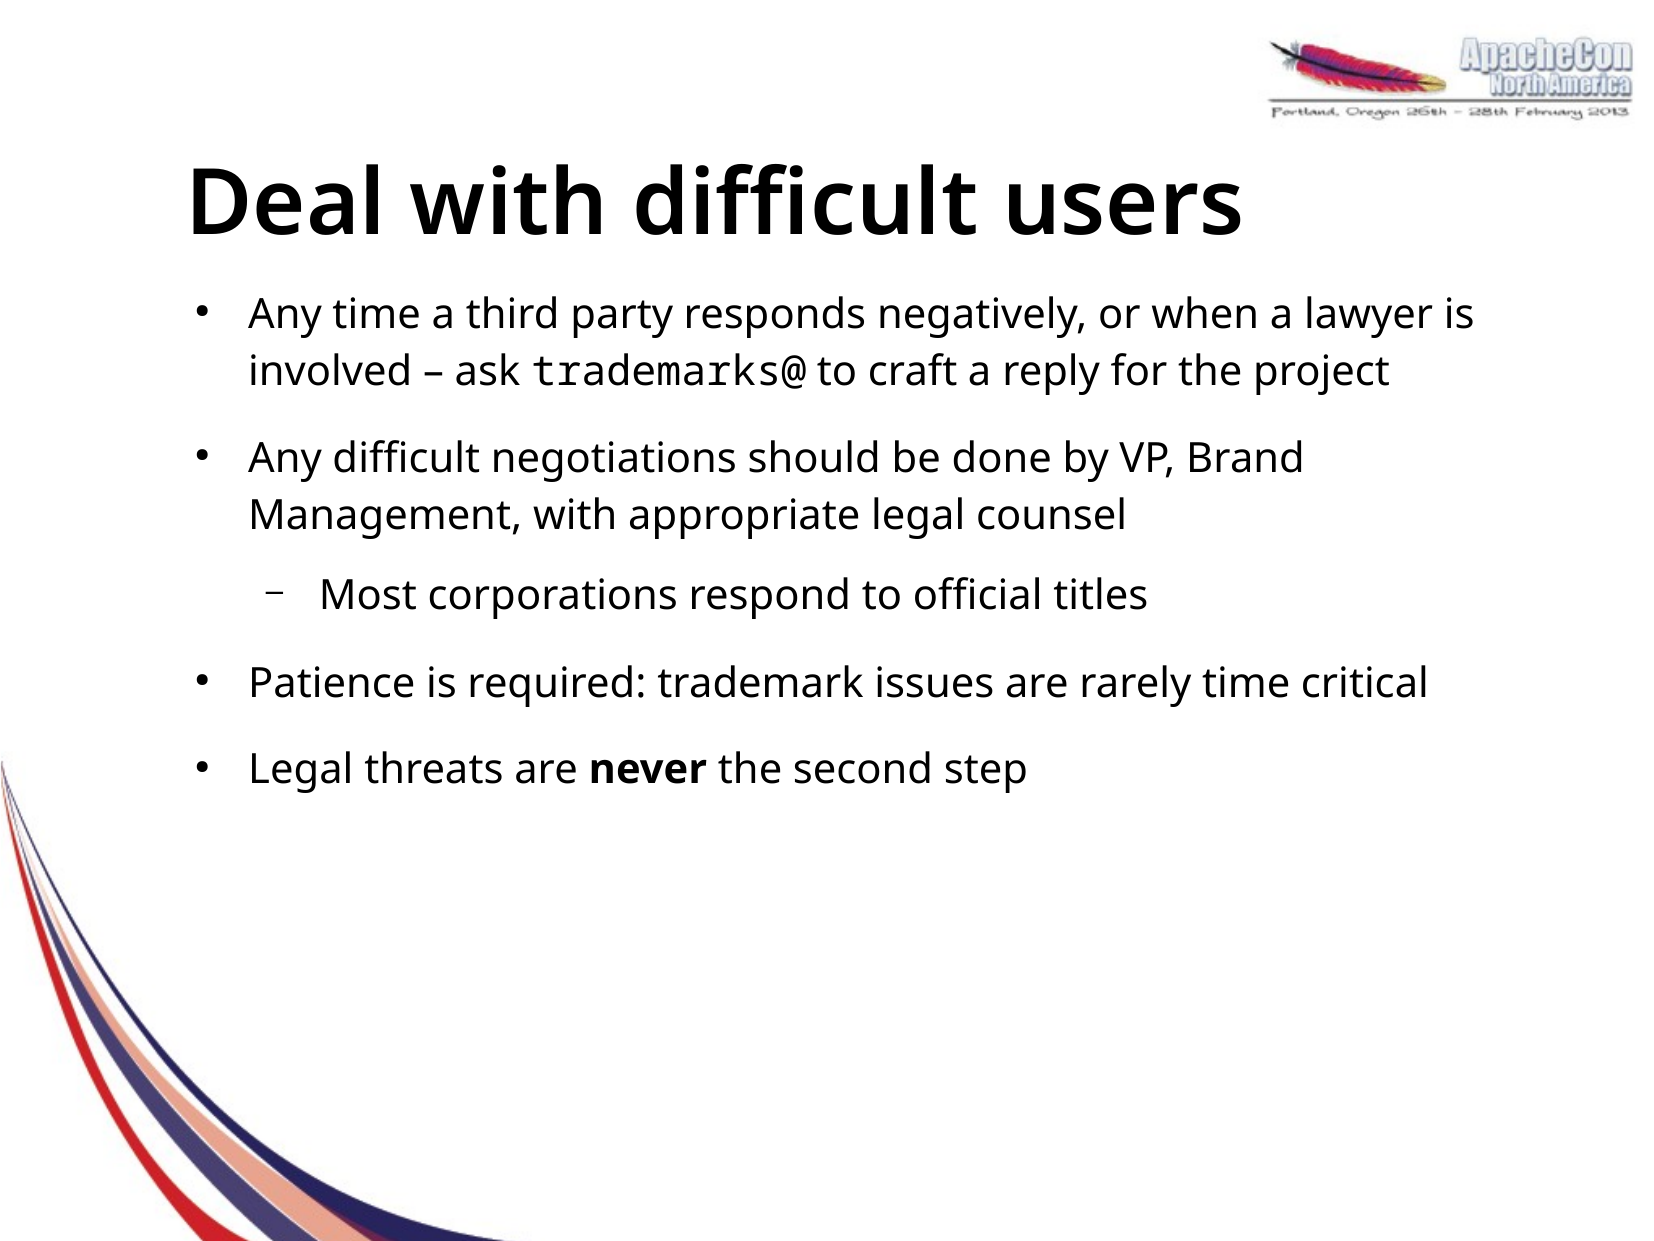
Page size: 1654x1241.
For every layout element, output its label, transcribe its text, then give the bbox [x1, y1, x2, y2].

picture [0, 0, 1654, 1241]
list Any time a third party responds negatively, or when a lawyer is involved – ask trademarks@ to craft a reply for the project Any difficult negotiations should be done by VP, Brand Management, with appropriate legal counsel Most corporations respond to official titles Patience is required: trademark issues are rarely time critical Legal threats are never the second step [177, 283, 1536, 1004]
title Deal with difficult users [177, 134, 1536, 262]
